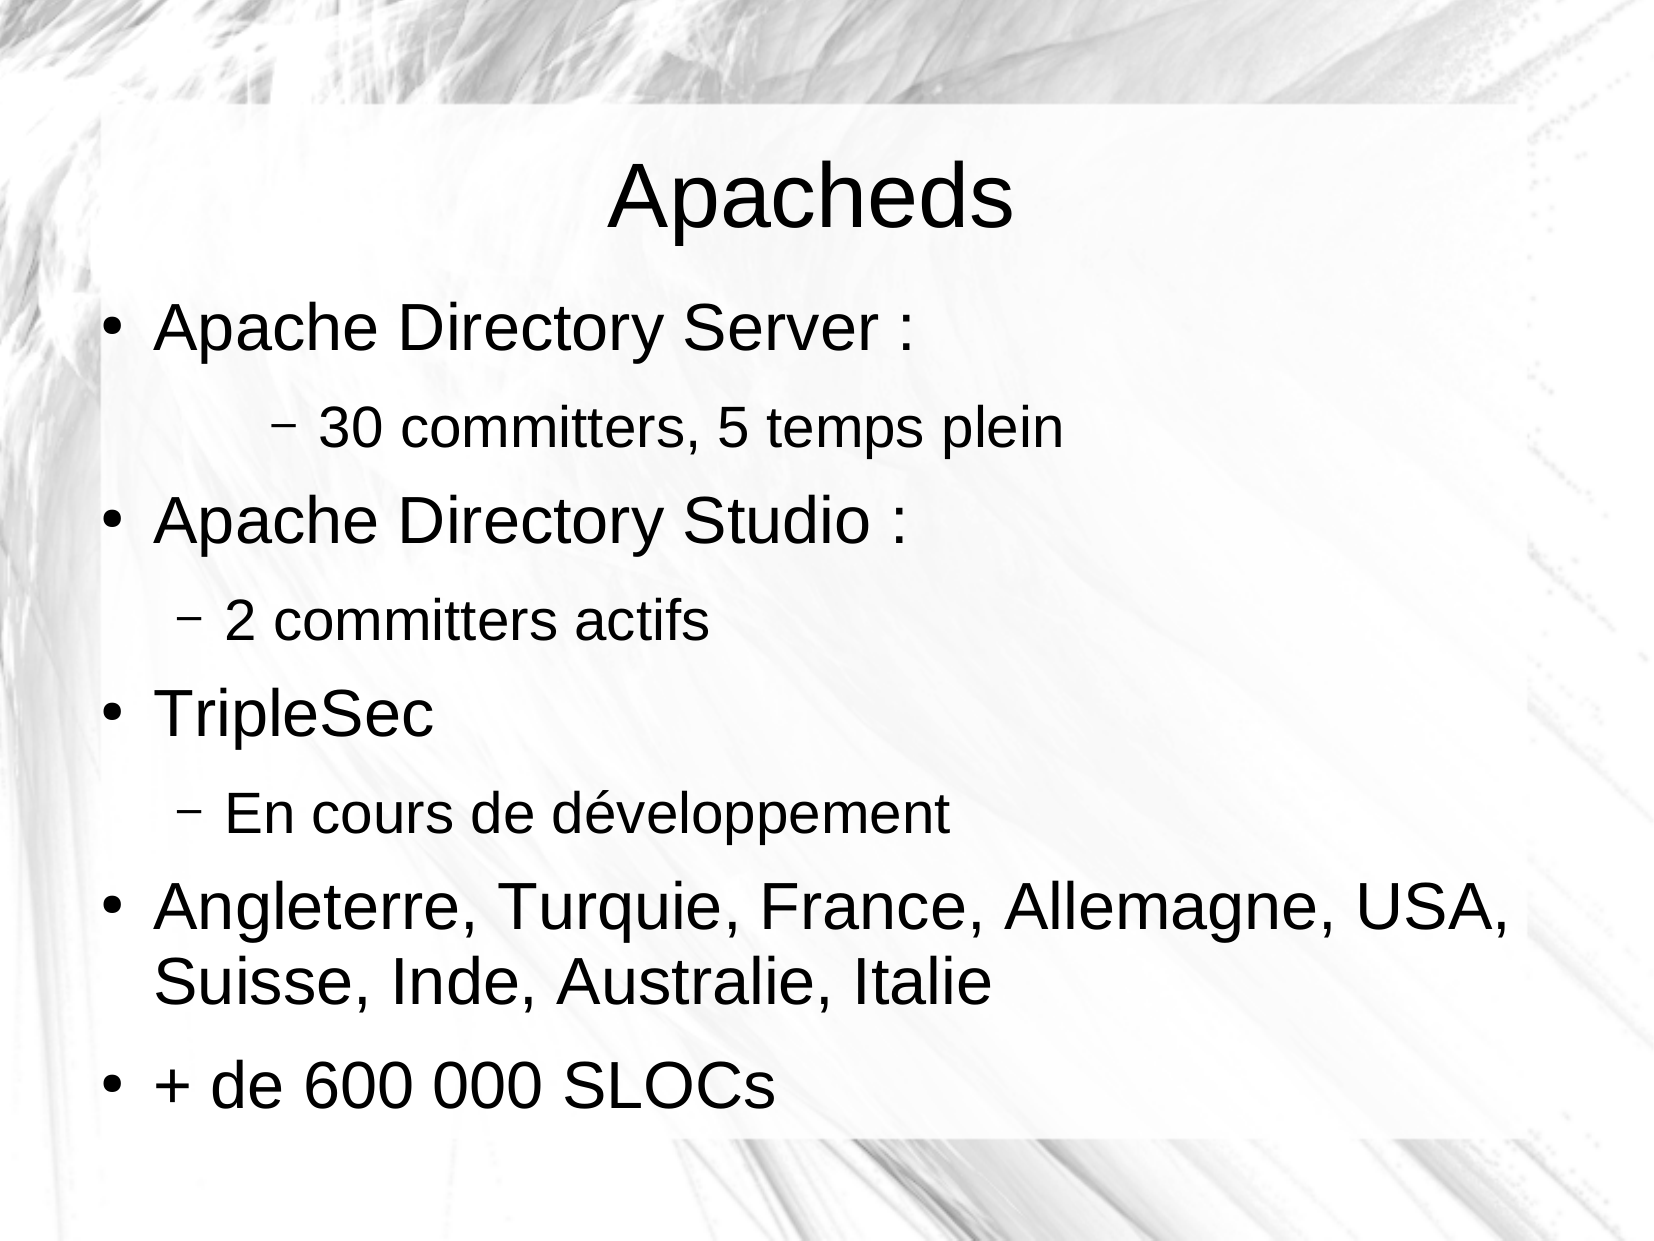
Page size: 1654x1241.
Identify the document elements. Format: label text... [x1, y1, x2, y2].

list Apache Directory Server : 30 committers, 5 temps plein Apache Directory Studio : 2 committers actifs TripleSec En cours de développement Angleterre, Turquie, France, Allemagne, USA, Suisse, Inde, Australie, Italie + de 600 000 SLOCs [82, 290, 1571, 1122]
title Apacheds [118, 112, 1506, 281]
picture [0, 0, 1654, 1241]
